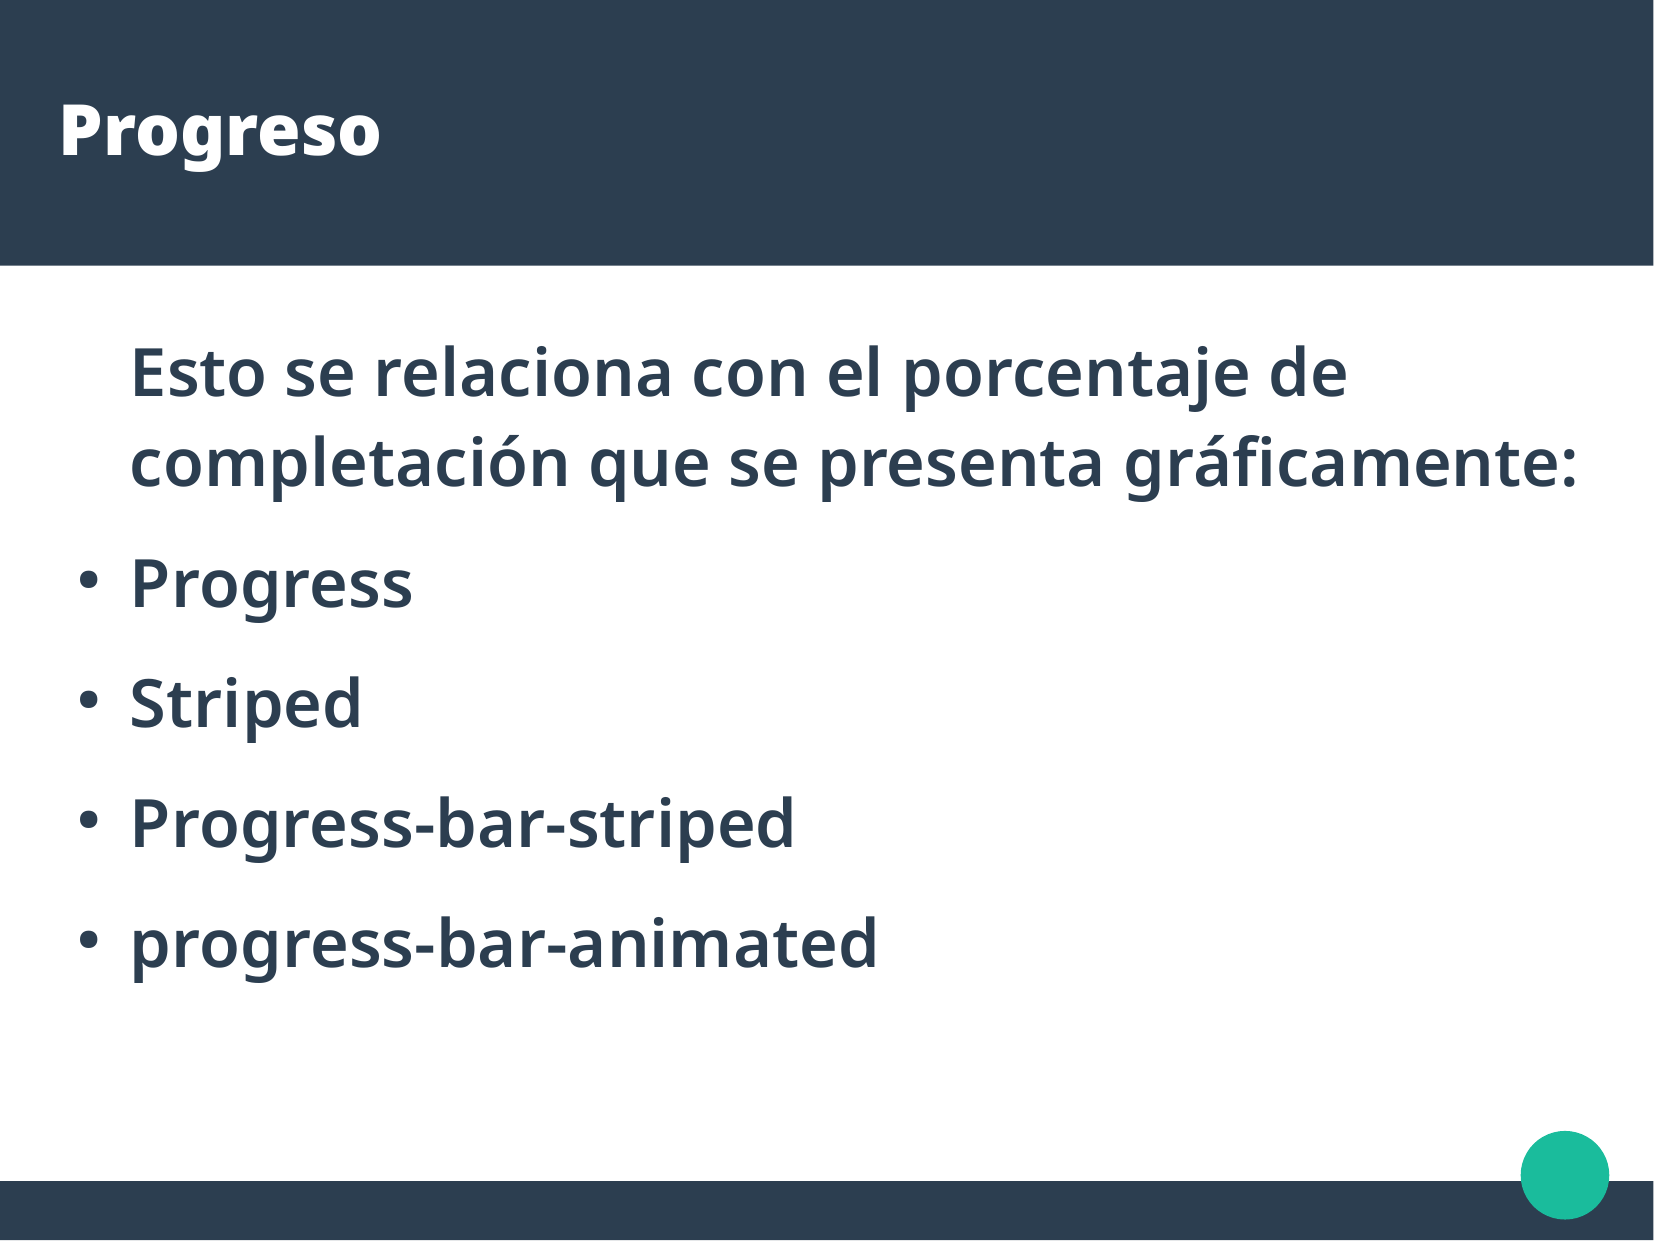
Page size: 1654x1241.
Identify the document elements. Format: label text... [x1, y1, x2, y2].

title Progreso [59, 49, 1595, 207]
list Esto se relaciona con el porcentaje de completación que se presenta gráficamente: Progress Striped Progress-bar-striped progress-bar-animated [59, 324, 1595, 1152]
